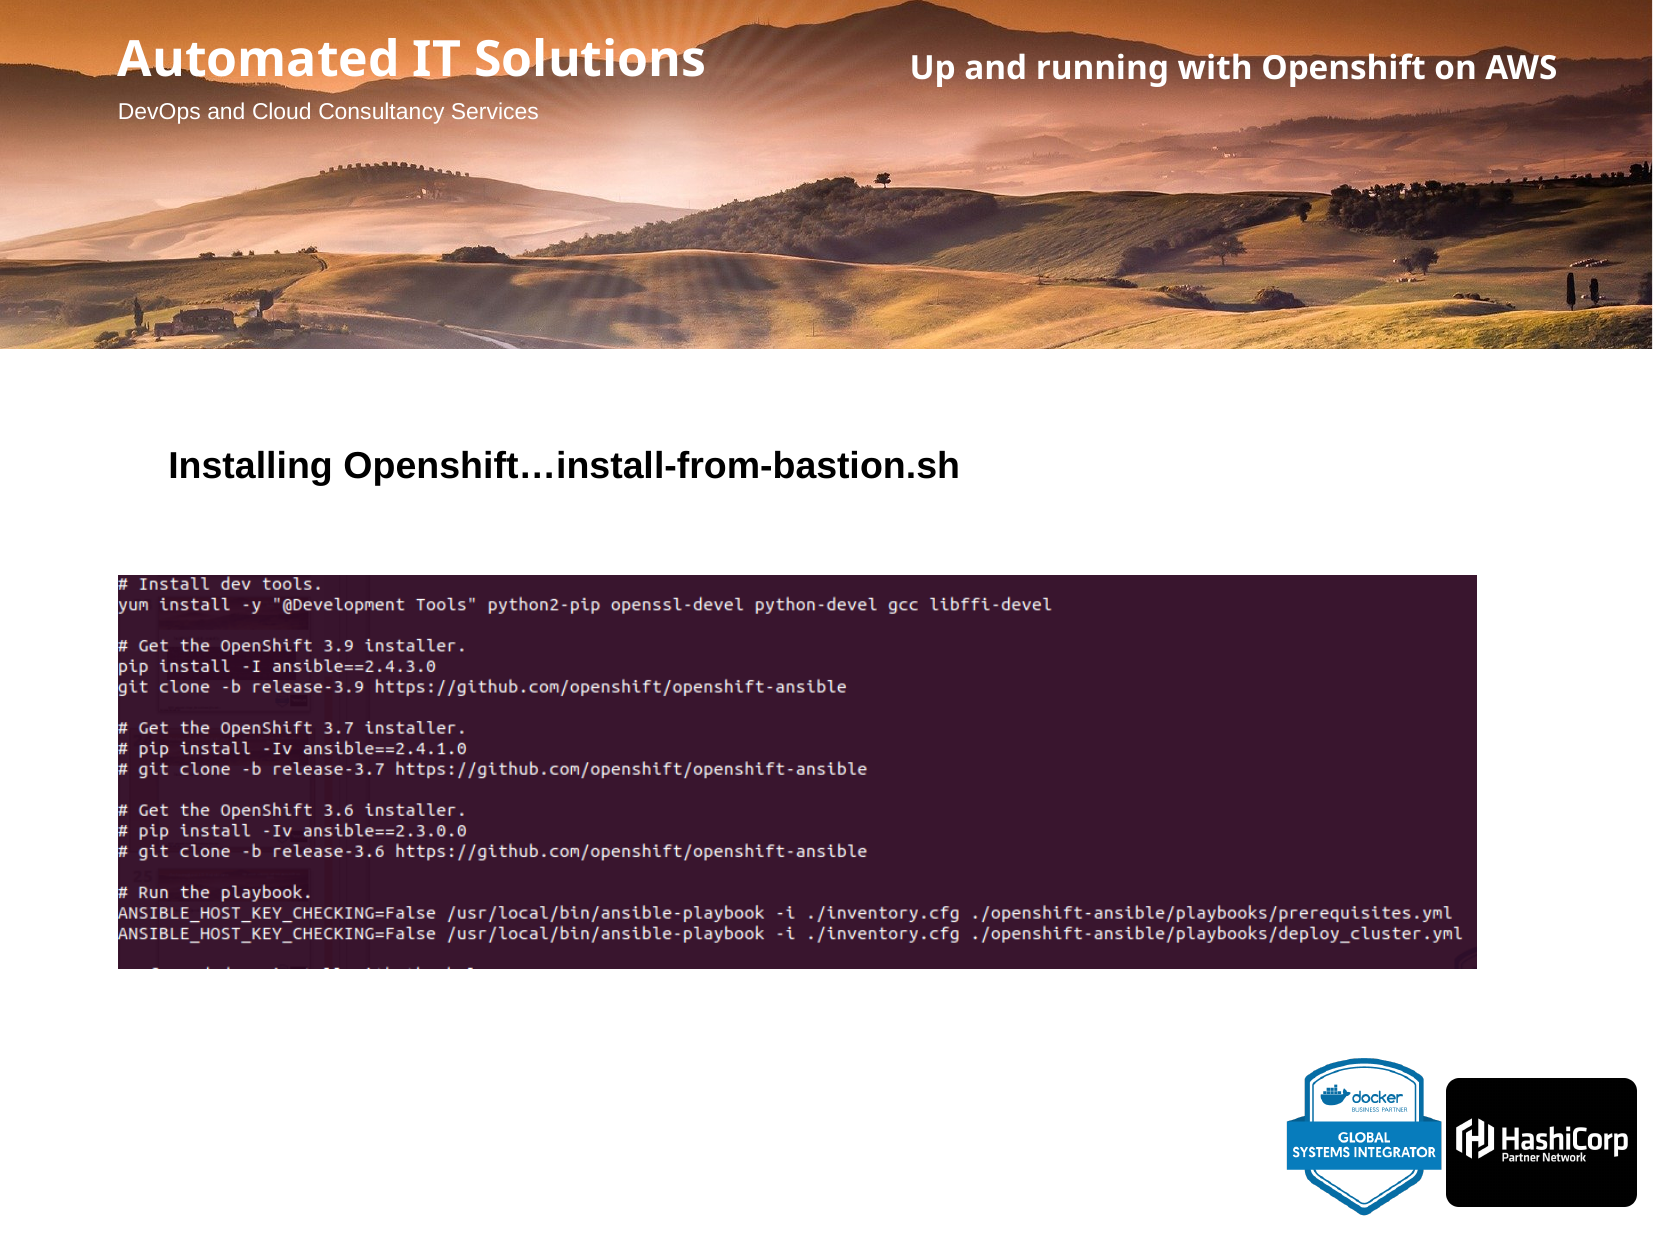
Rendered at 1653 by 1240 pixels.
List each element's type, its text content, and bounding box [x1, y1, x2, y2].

picture [1517, 1078, 1637, 1207]
text_box [94, 413, 1607, 1240]
picture [118, 575, 1477, 969]
text_box Up and running with Openshift on AWS [885, 46, 1582, 87]
text_box Installing Openshift…install-from-bastion.sh [153, 437, 1489, 664]
picture [0, 0, 1653, 349]
